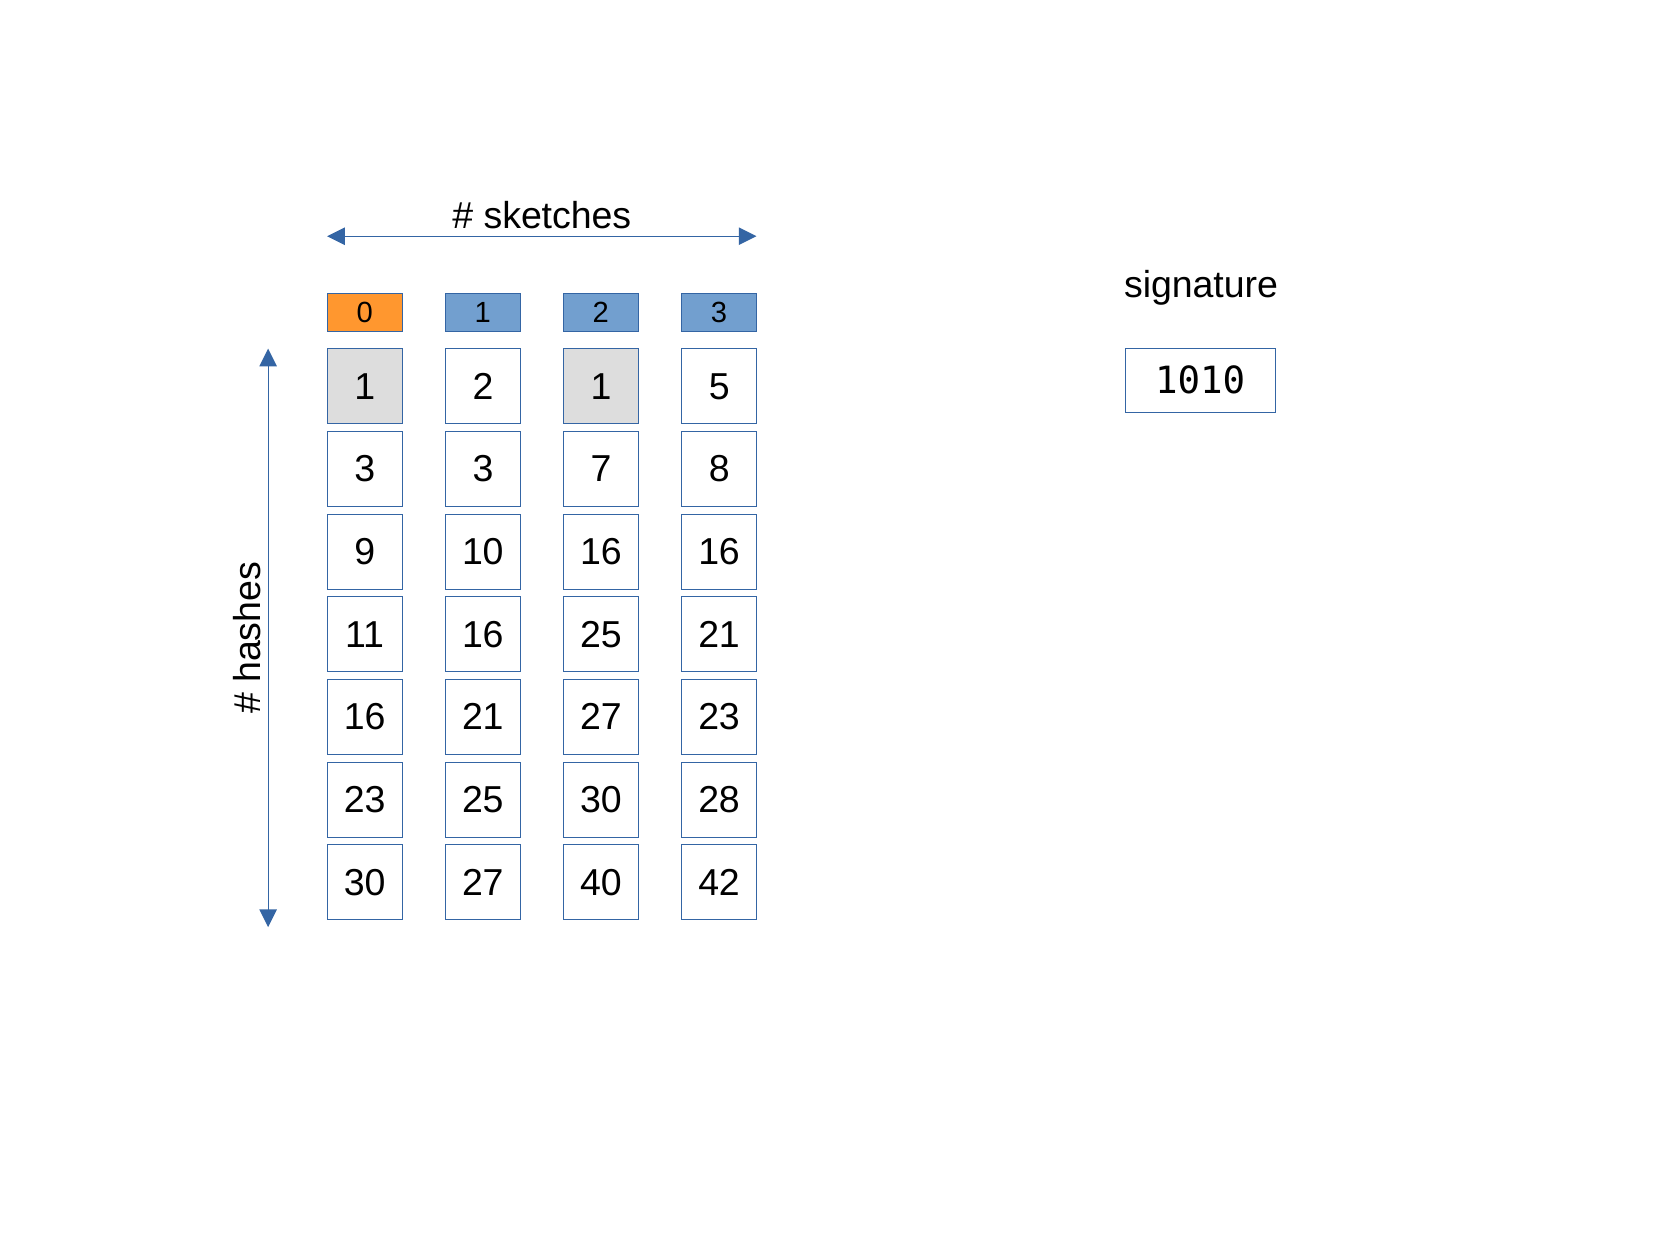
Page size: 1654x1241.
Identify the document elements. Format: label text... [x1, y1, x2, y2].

text_box 5 [681, 348, 757, 424]
text_box 16 [681, 514, 757, 590]
text_box 3 [681, 293, 757, 332]
text_box 40 [563, 844, 639, 920]
text_box 3 [327, 431, 403, 507]
text_box 30 [327, 844, 403, 920]
text_box 1010 [1125, 348, 1276, 413]
text_box 8 [681, 431, 757, 507]
text_box 16 [445, 596, 521, 672]
text_box 2 [563, 293, 639, 332]
text_box 2 [445, 348, 521, 424]
text_box 1 [445, 293, 521, 332]
text_box 28 [681, 762, 757, 838]
text_box 21 [681, 596, 757, 672]
text_box 25 [445, 762, 521, 838]
text_box 11 [327, 596, 403, 672]
text_box 27 [445, 844, 521, 920]
text_box 42 [681, 844, 757, 920]
text_box 9 [327, 514, 403, 590]
text_box 27 [563, 679, 639, 755]
text_box 16 [563, 514, 639, 590]
text_box 23 [327, 762, 403, 838]
text_box 30 [563, 762, 639, 838]
text_box 0 [327, 293, 403, 332]
text_box 25 [563, 596, 639, 672]
text_box signature [1032, 246, 1370, 322]
text_box 1 [563, 348, 639, 424]
text_box 1 [327, 348, 403, 424]
text_box 16 [327, 679, 403, 755]
text_box 21 [445, 679, 521, 755]
text_box 23 [681, 679, 757, 755]
text_box 7 [563, 431, 639, 507]
text_box 10 [445, 514, 521, 590]
text_box 3 [445, 431, 521, 507]
